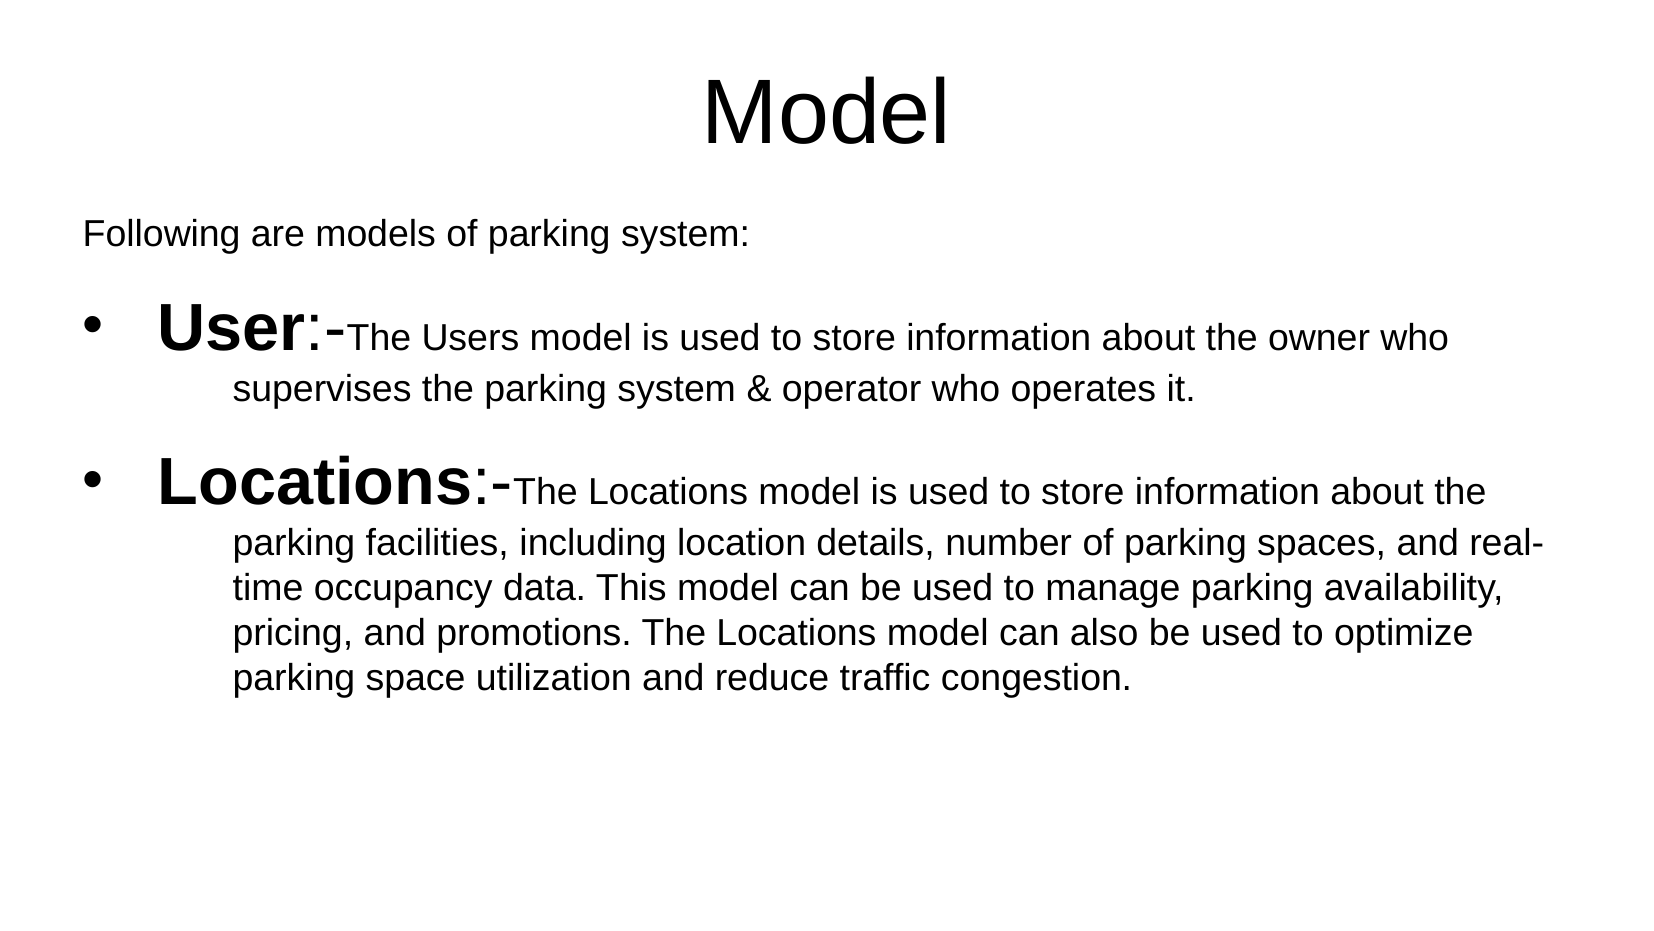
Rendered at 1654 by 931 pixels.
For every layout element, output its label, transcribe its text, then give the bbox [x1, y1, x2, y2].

list Following are models of parking system: User:-The Users model is used to store information about the owner who supervises the parking system & operator who operates it. Locations:-The Locations model is used to store information about the parking facilities, including location details, number of parking spaces, and real-time occupancy data. This model can be used to manage parking availability, pricing, and promotions. The Locations model can also be used to optimize parking space utilization and reduce traffic congestion. [82, 209, 1571, 749]
title Model [82, 37, 1571, 178]
